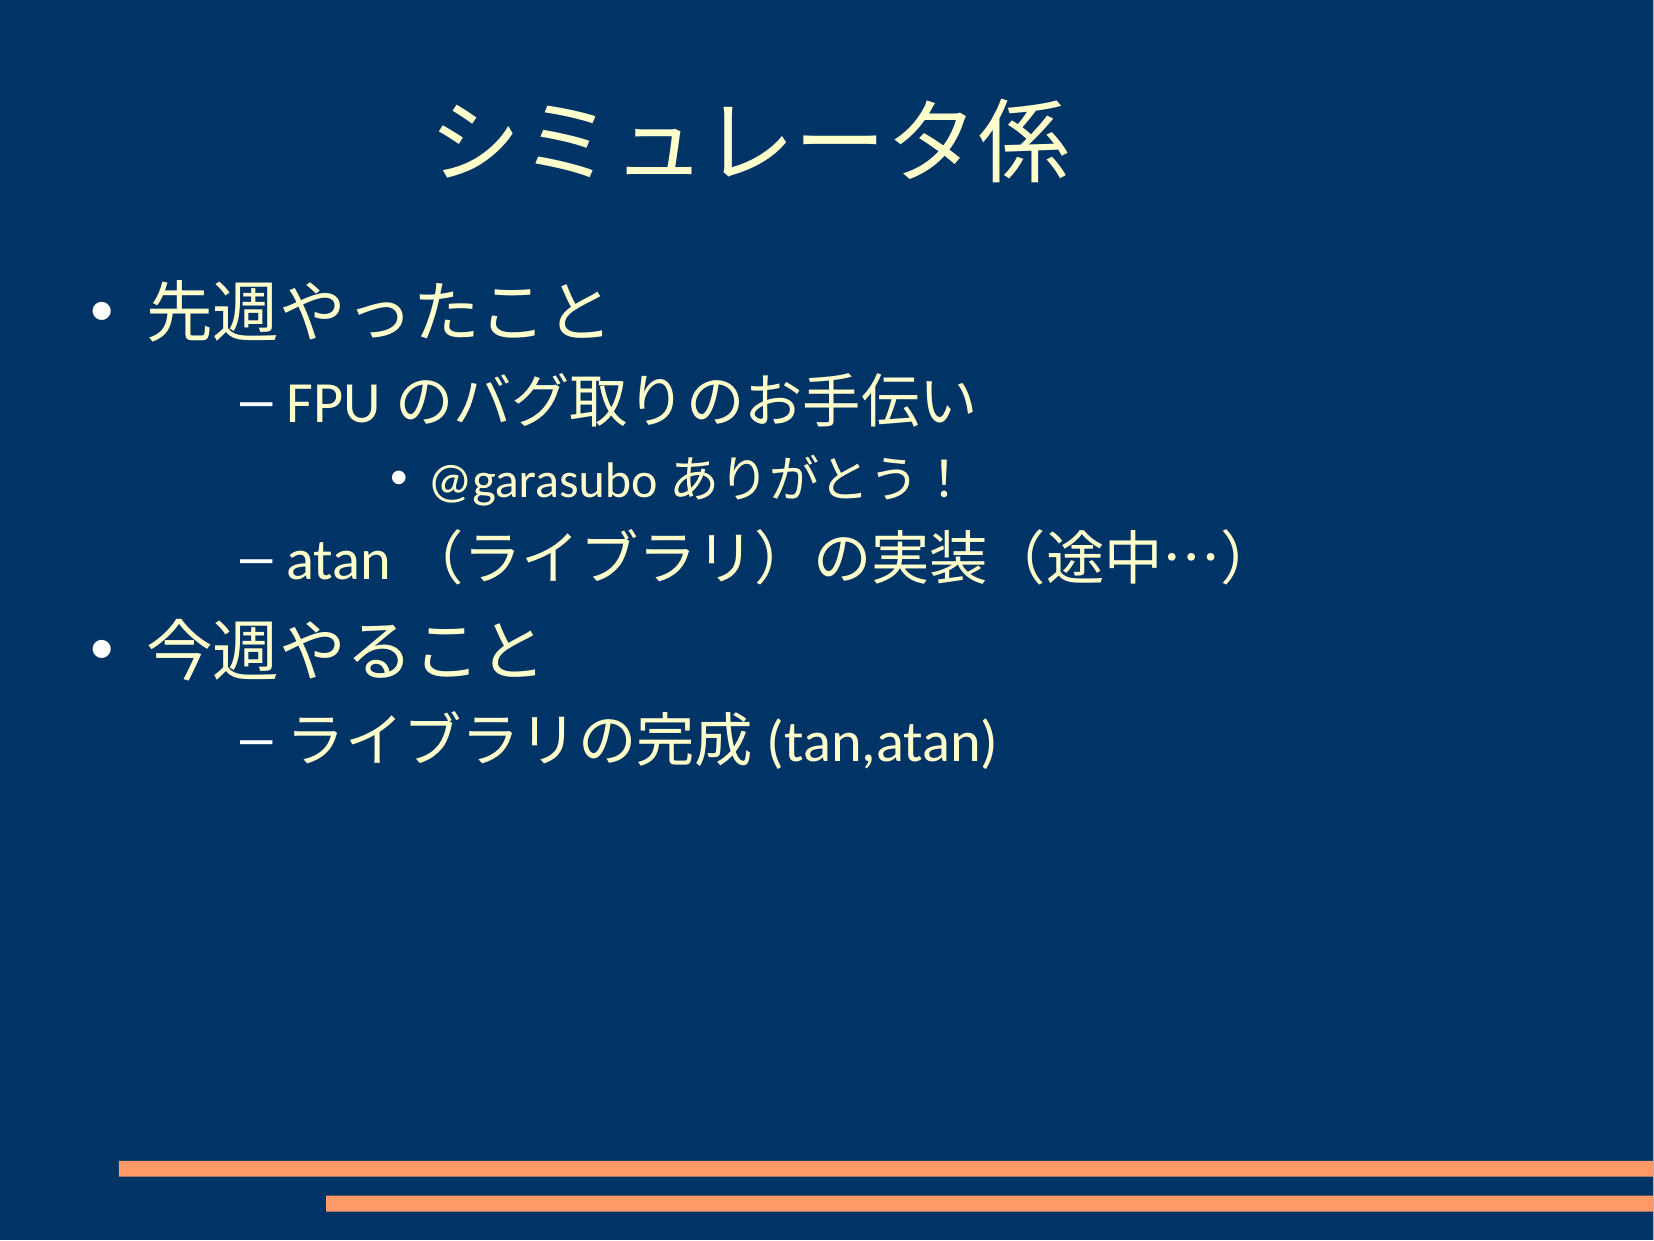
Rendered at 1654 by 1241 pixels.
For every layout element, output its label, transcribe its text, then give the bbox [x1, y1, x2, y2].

title シミュレータ係 [75, 45, 1426, 233]
list 先週やったこと FPUのバグ取りのお手伝い @garasuboありがとう！ atan（ライブラリ）の実装（途中…） 今週やること ライブラリの完成(tan,atan) [75, 262, 1426, 1005]
